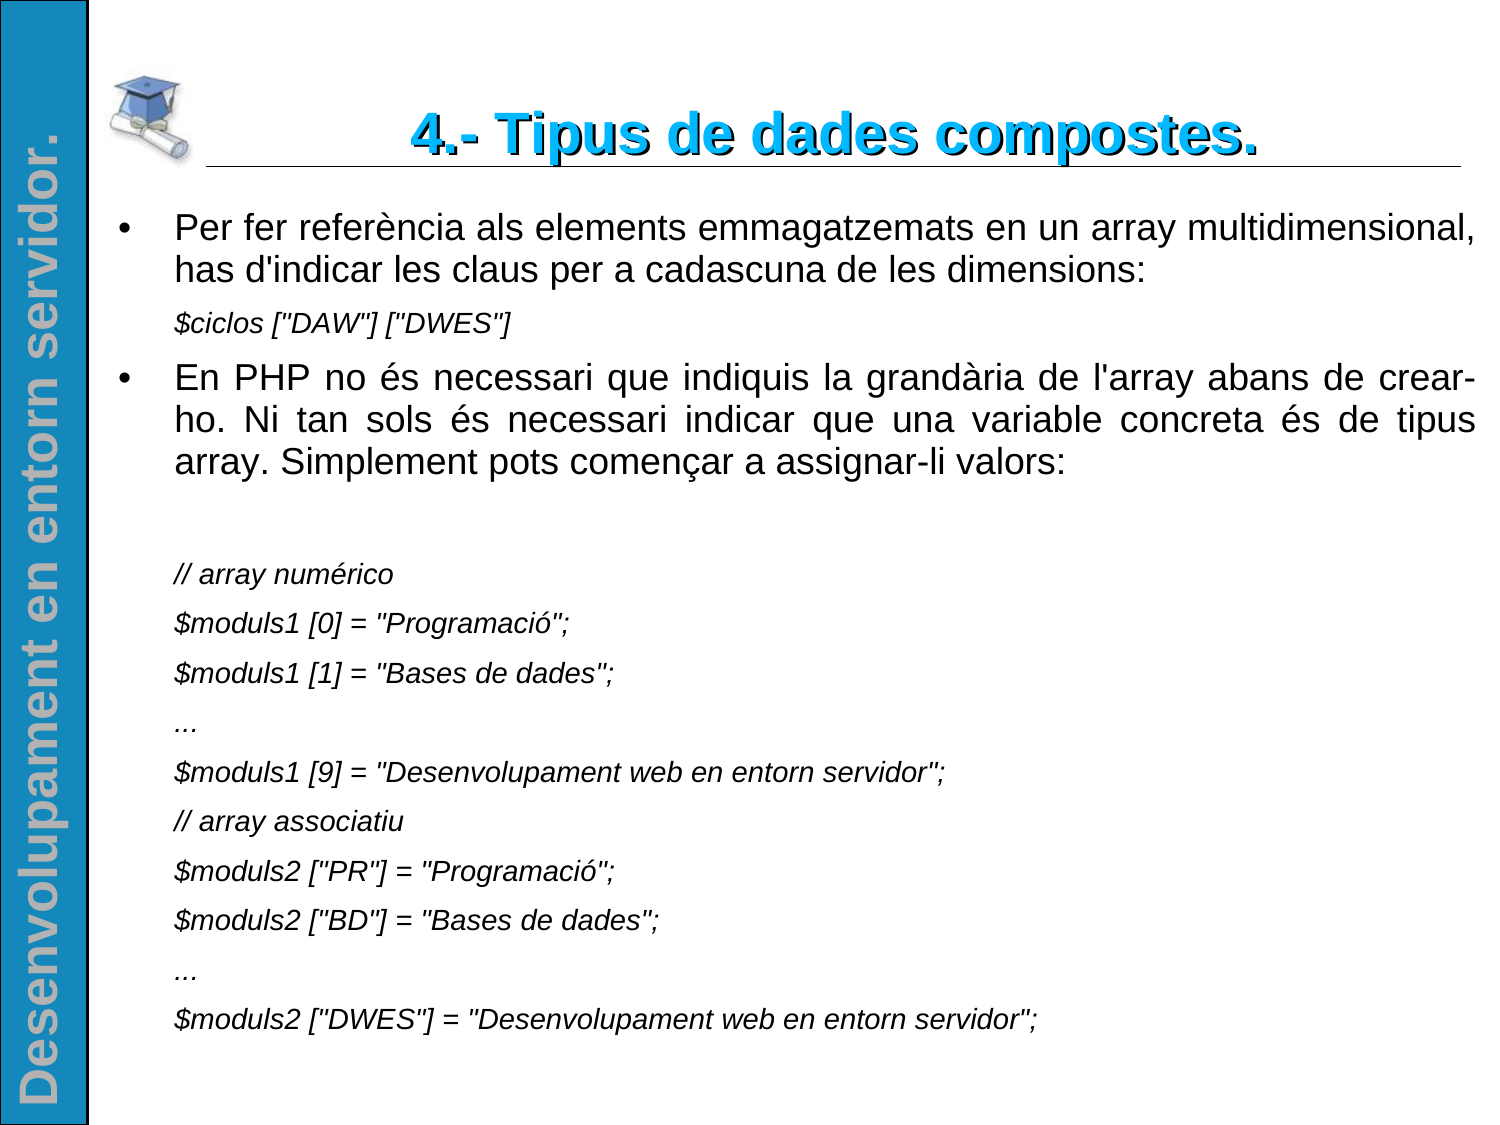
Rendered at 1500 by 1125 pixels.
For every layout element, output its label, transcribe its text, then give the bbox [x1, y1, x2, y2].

picture [93, 61, 206, 174]
title 4.- Tipus de dades compostes. [206, 88, 1447, 178]
list Per fer referència als elements emmagatzemats en un array multidimensional, has d'indicar les claus per a cadascuna de les dimensions: $ciclos ["DAW"] ["DWES"] En PHP no és necessari que indiquis la grandària de l'array abans de crear-ho. Ni tan sols és necessari indicar que una variable concreta és de tipus array. Simplement pots començar a assignar-li valors: // array numérico $moduls1 [0] = "Programació"; $moduls1 [1] = "Bases de dades"; ... $moduls1 [9] = "Desenvolupament web en entorn servidor"; // array associatiu $moduls2 ["PR"] = "Programació"; $moduls2 ["BD"] = "Bases de dades"; ... $moduls2 ["DWES"] = "Desenvolupament web en entorn servidor"; [118, 206, 1477, 1036]
